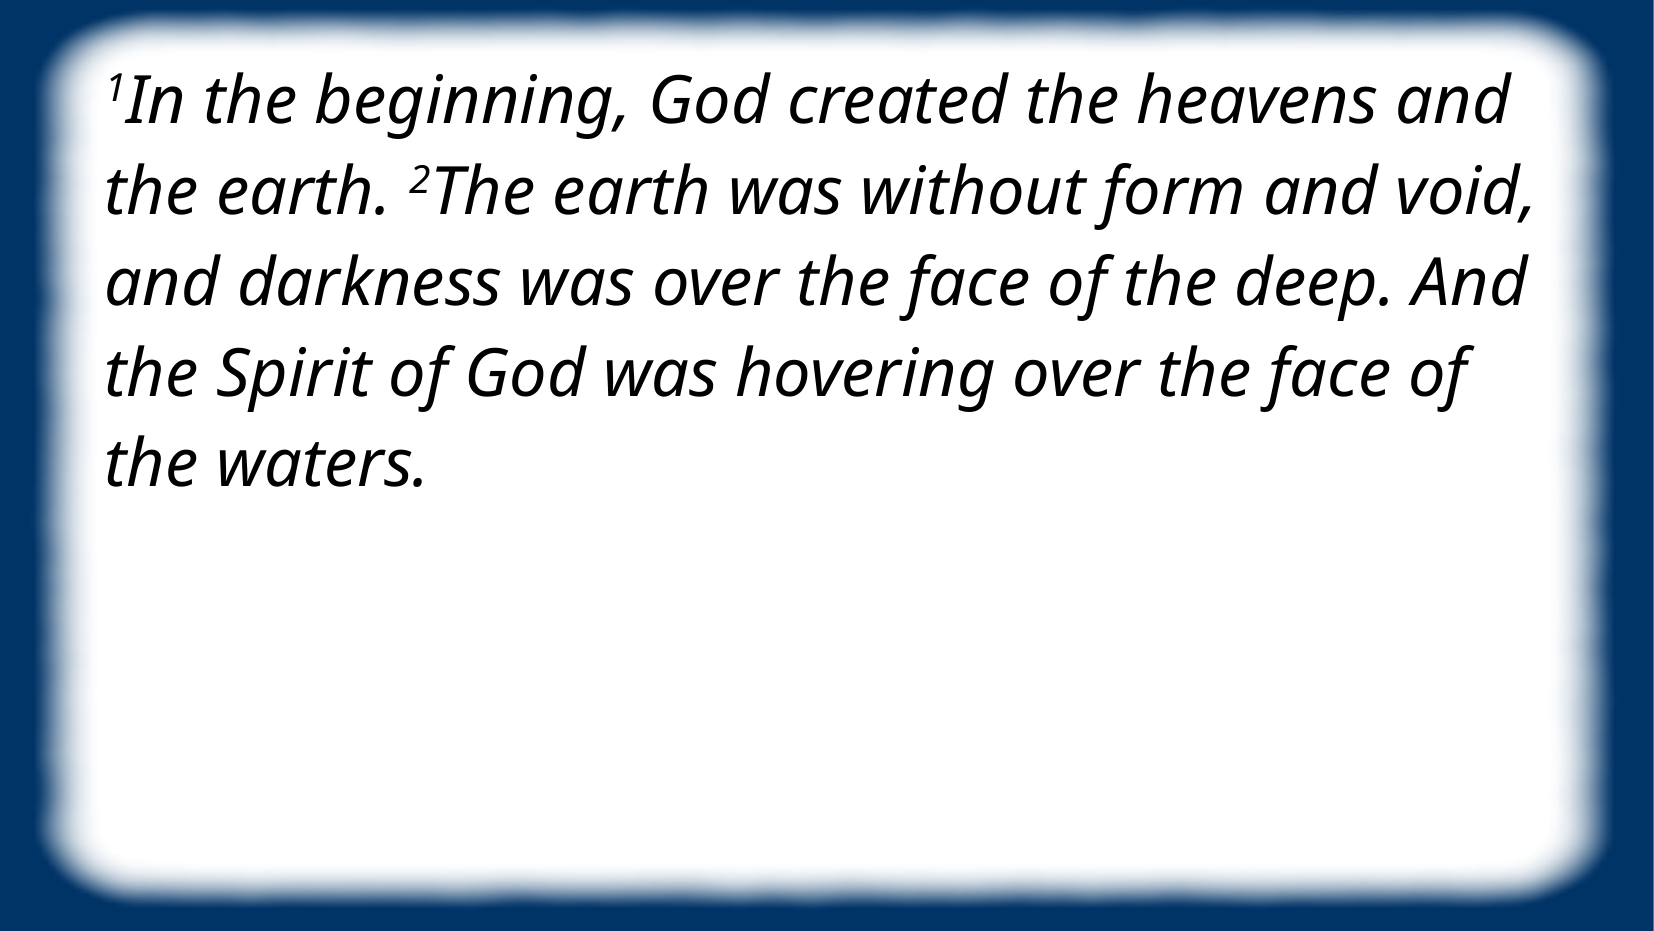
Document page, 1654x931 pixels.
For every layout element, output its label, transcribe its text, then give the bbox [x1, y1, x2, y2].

picture [0, 0, 1654, 931]
text_box 1In the beginning, God created the heavens and the earth. 2The earth was without form and void, and darkness was over the face of the deep. And the Spirit of God was hovering over the face of the waters. [90, 45, 1561, 504]
